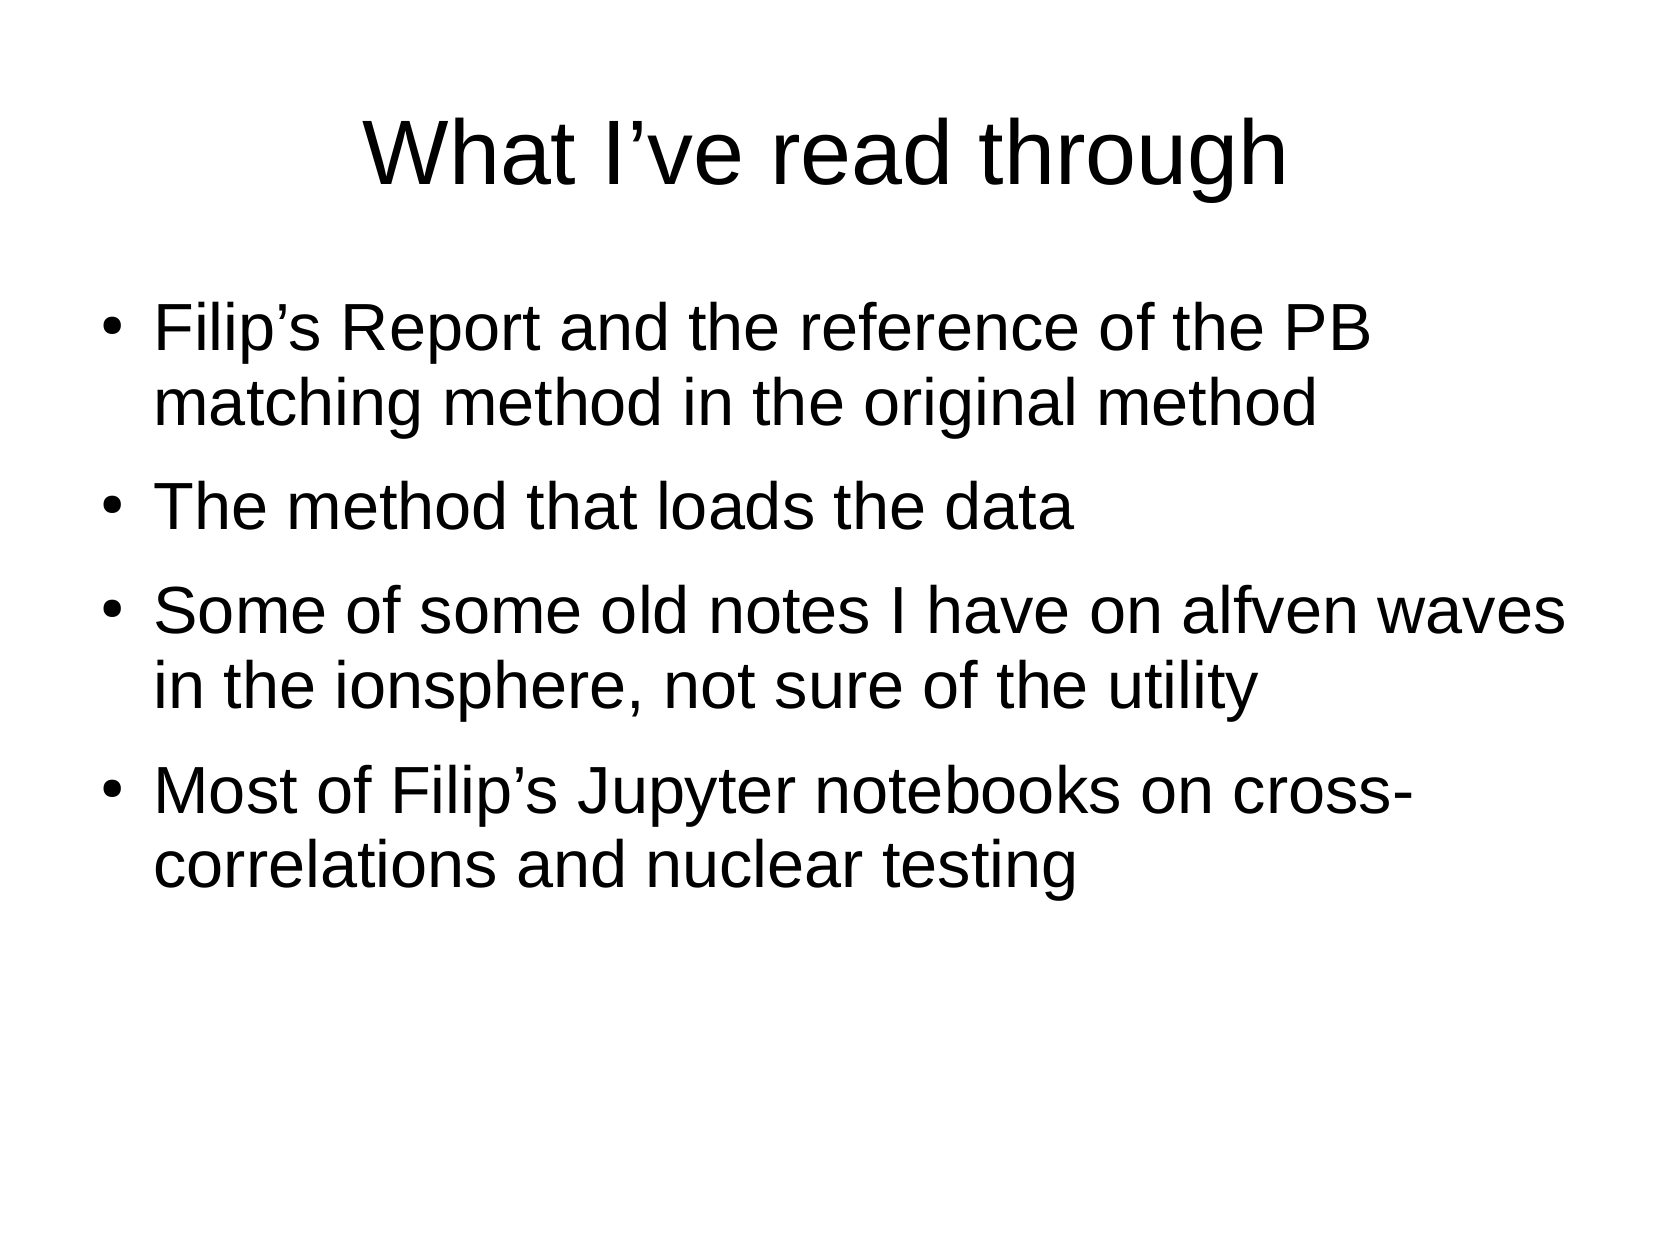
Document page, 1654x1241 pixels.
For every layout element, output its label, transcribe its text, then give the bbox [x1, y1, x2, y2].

list Filip’s Report and the reference of the PB matching method in the original method The method that loads the data Some of some old notes I have on alfven waves in the ionsphere, not sure of the utility Most of Filip’s Jupyter notebooks on cross-correlations and nuclear testing [82, 290, 1571, 1010]
title What I’ve read through [82, 49, 1571, 257]
